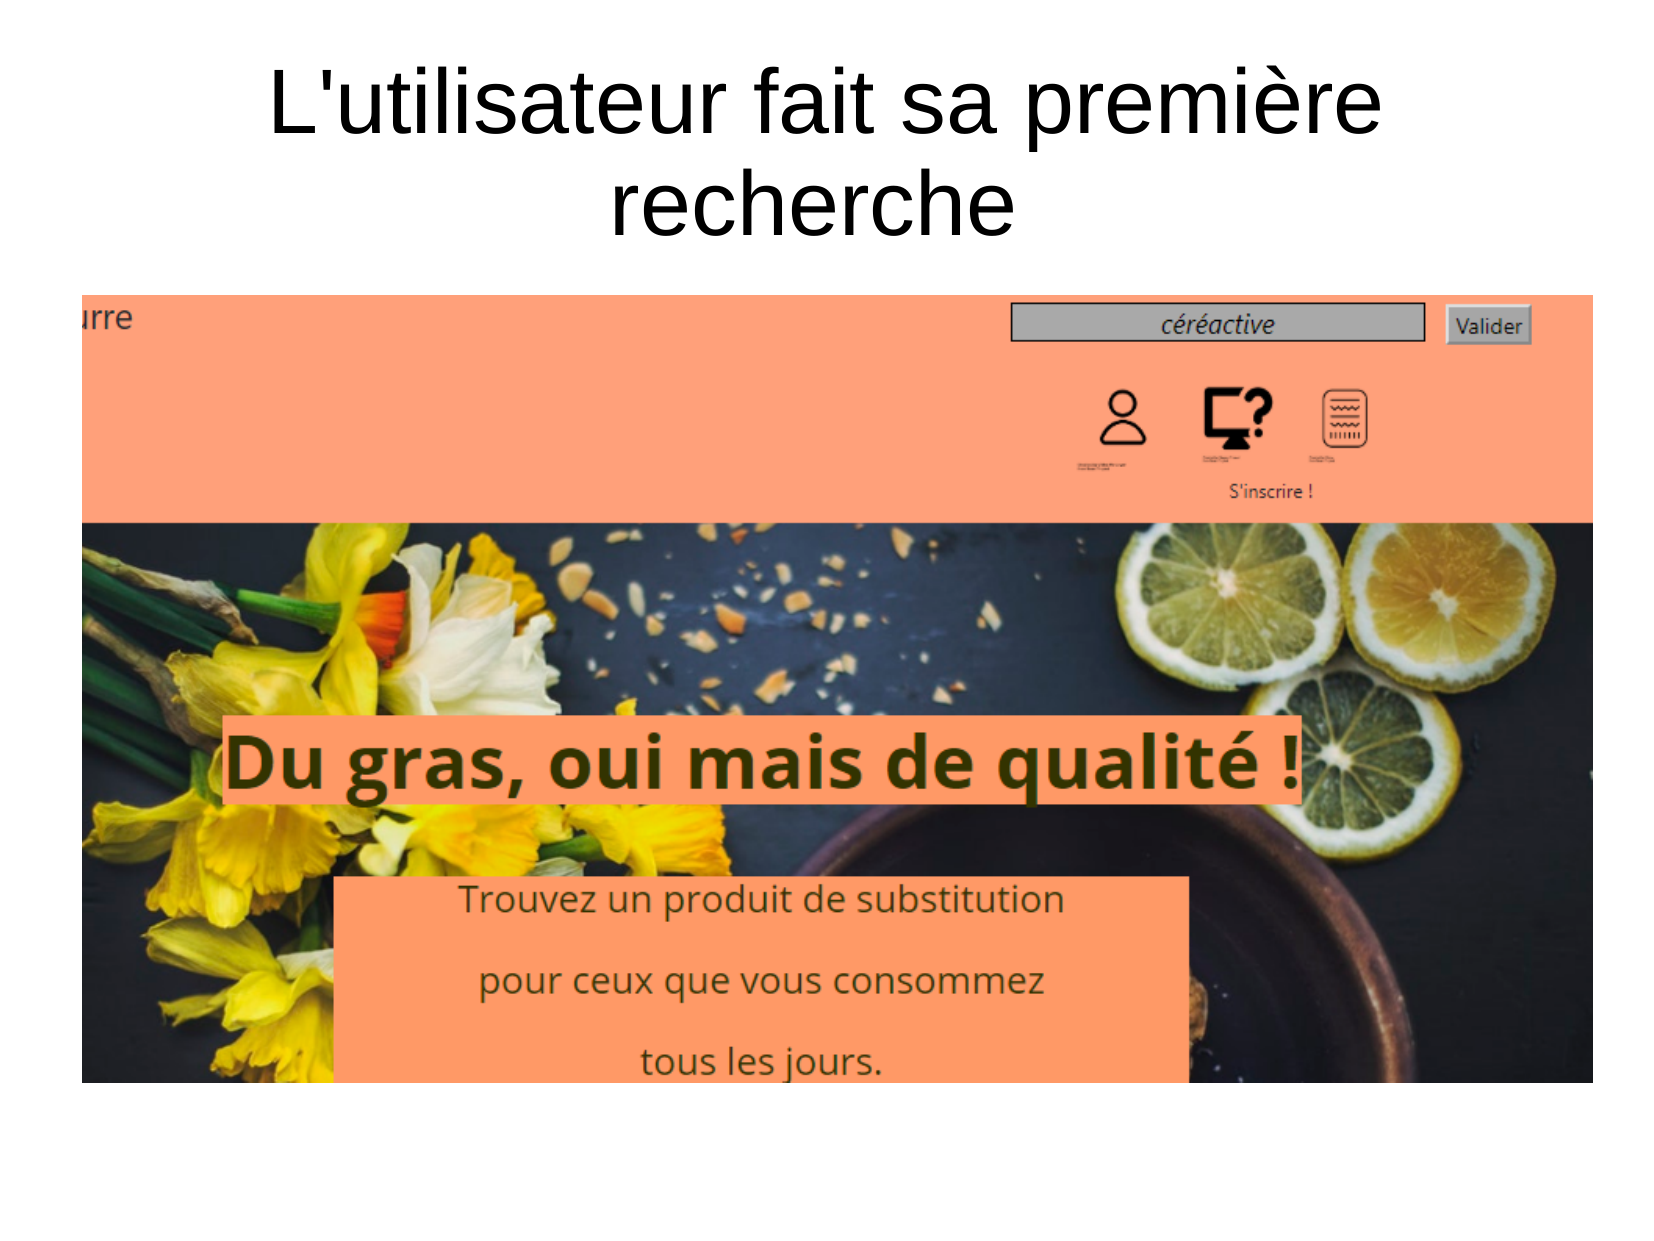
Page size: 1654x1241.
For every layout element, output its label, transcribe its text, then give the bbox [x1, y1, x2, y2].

title L'utilisateur fait sa première recherche [82, 49, 1571, 257]
picture [82, 295, 1593, 1083]
